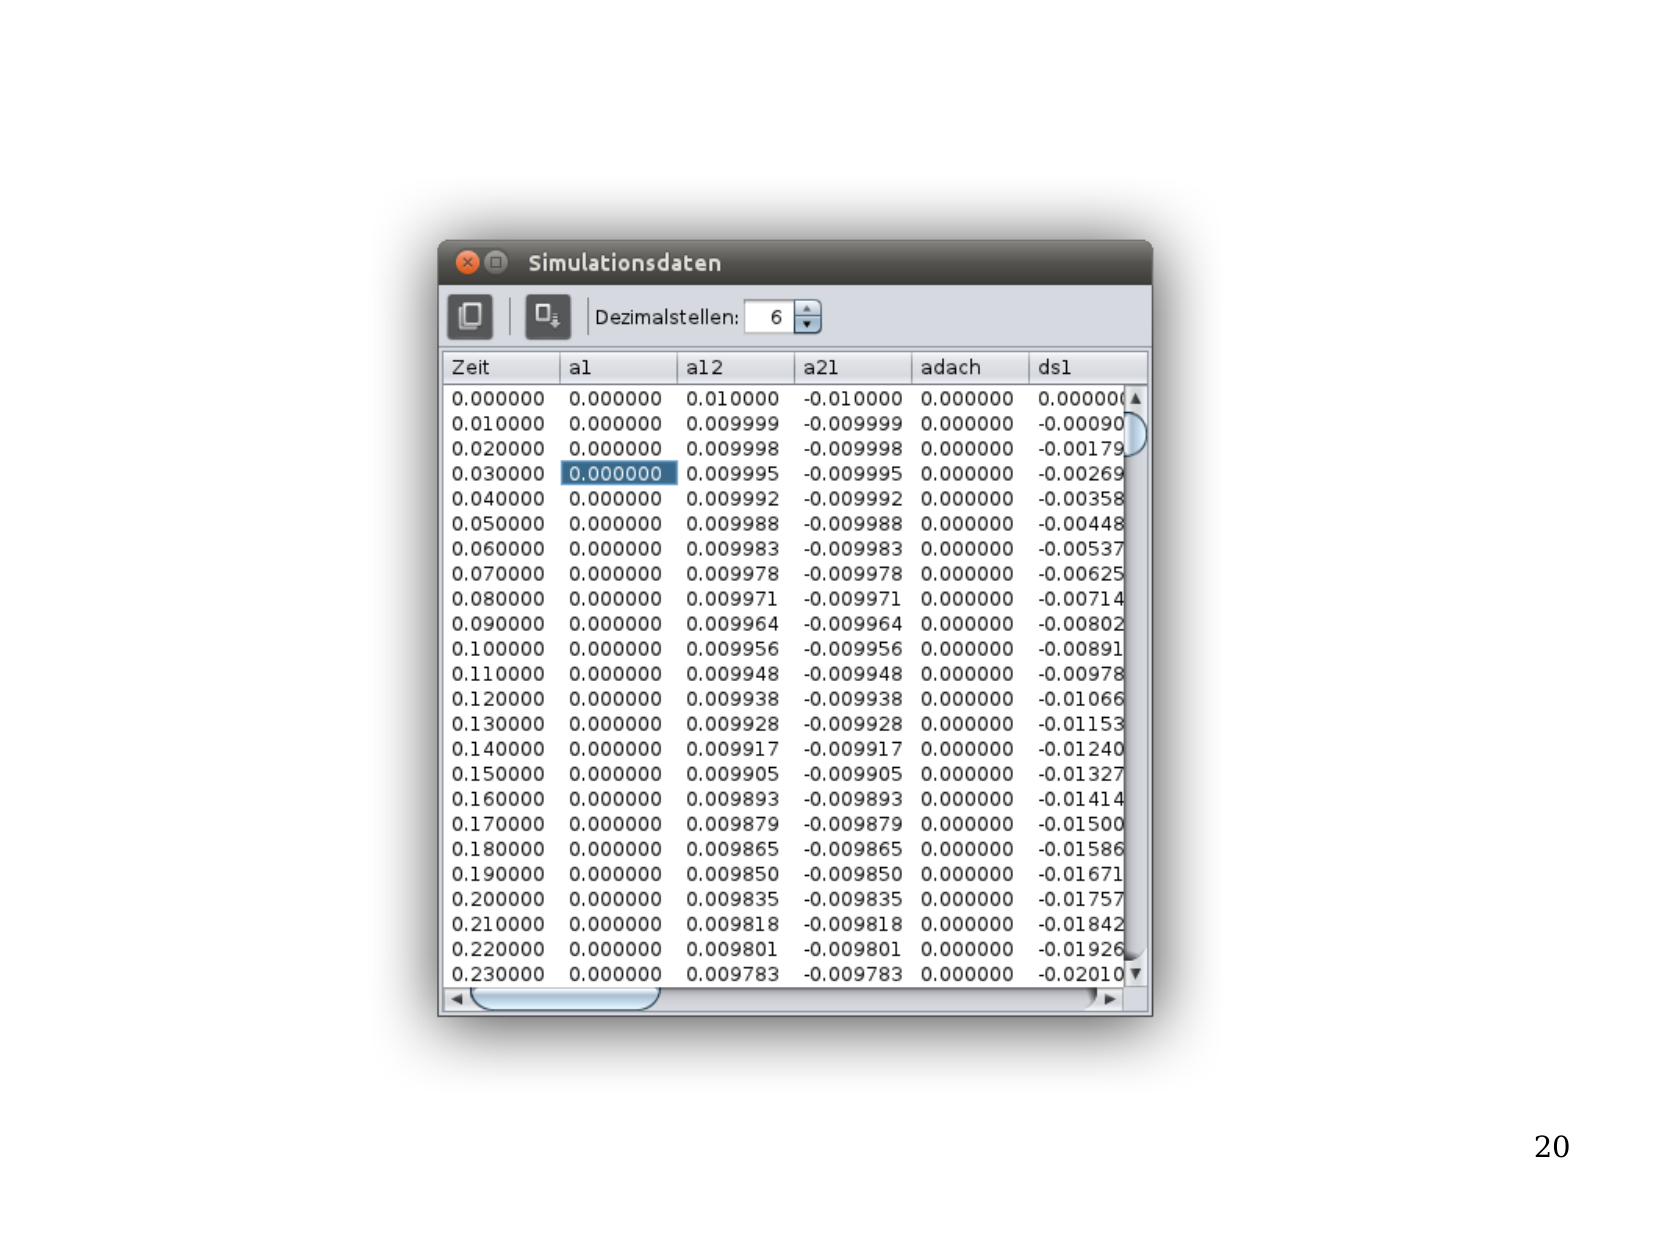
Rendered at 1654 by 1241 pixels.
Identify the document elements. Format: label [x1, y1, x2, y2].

picture [289, 107, 1360, 1133]
